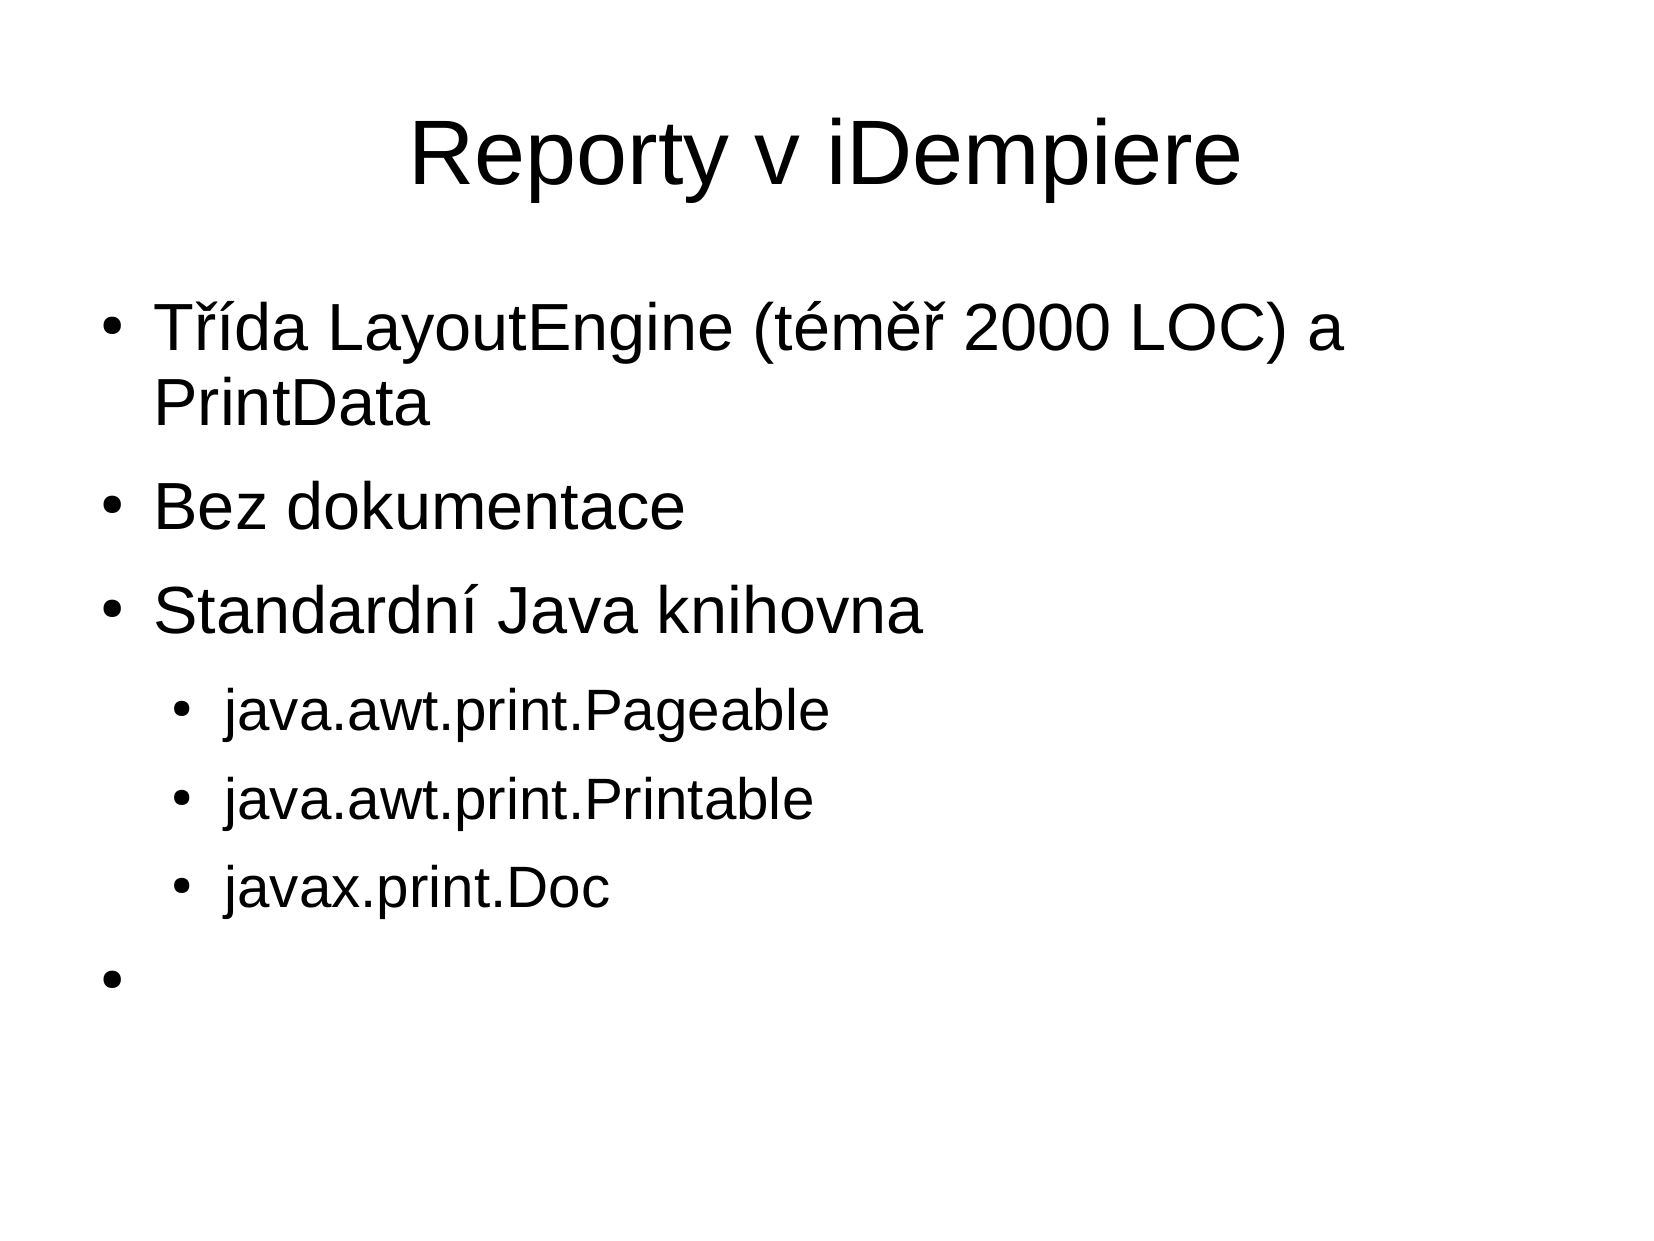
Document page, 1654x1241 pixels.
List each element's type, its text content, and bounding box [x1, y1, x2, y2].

title Reporty v iDempiere [82, 49, 1571, 257]
list Třída LayoutEngine (téměř 2000 LOC) a PrintData Bez dokumentace Standardní Java knihovna java.awt.print.Pageable java.awt.print.Printable javax.print.Doc [82, 290, 1571, 1109]
